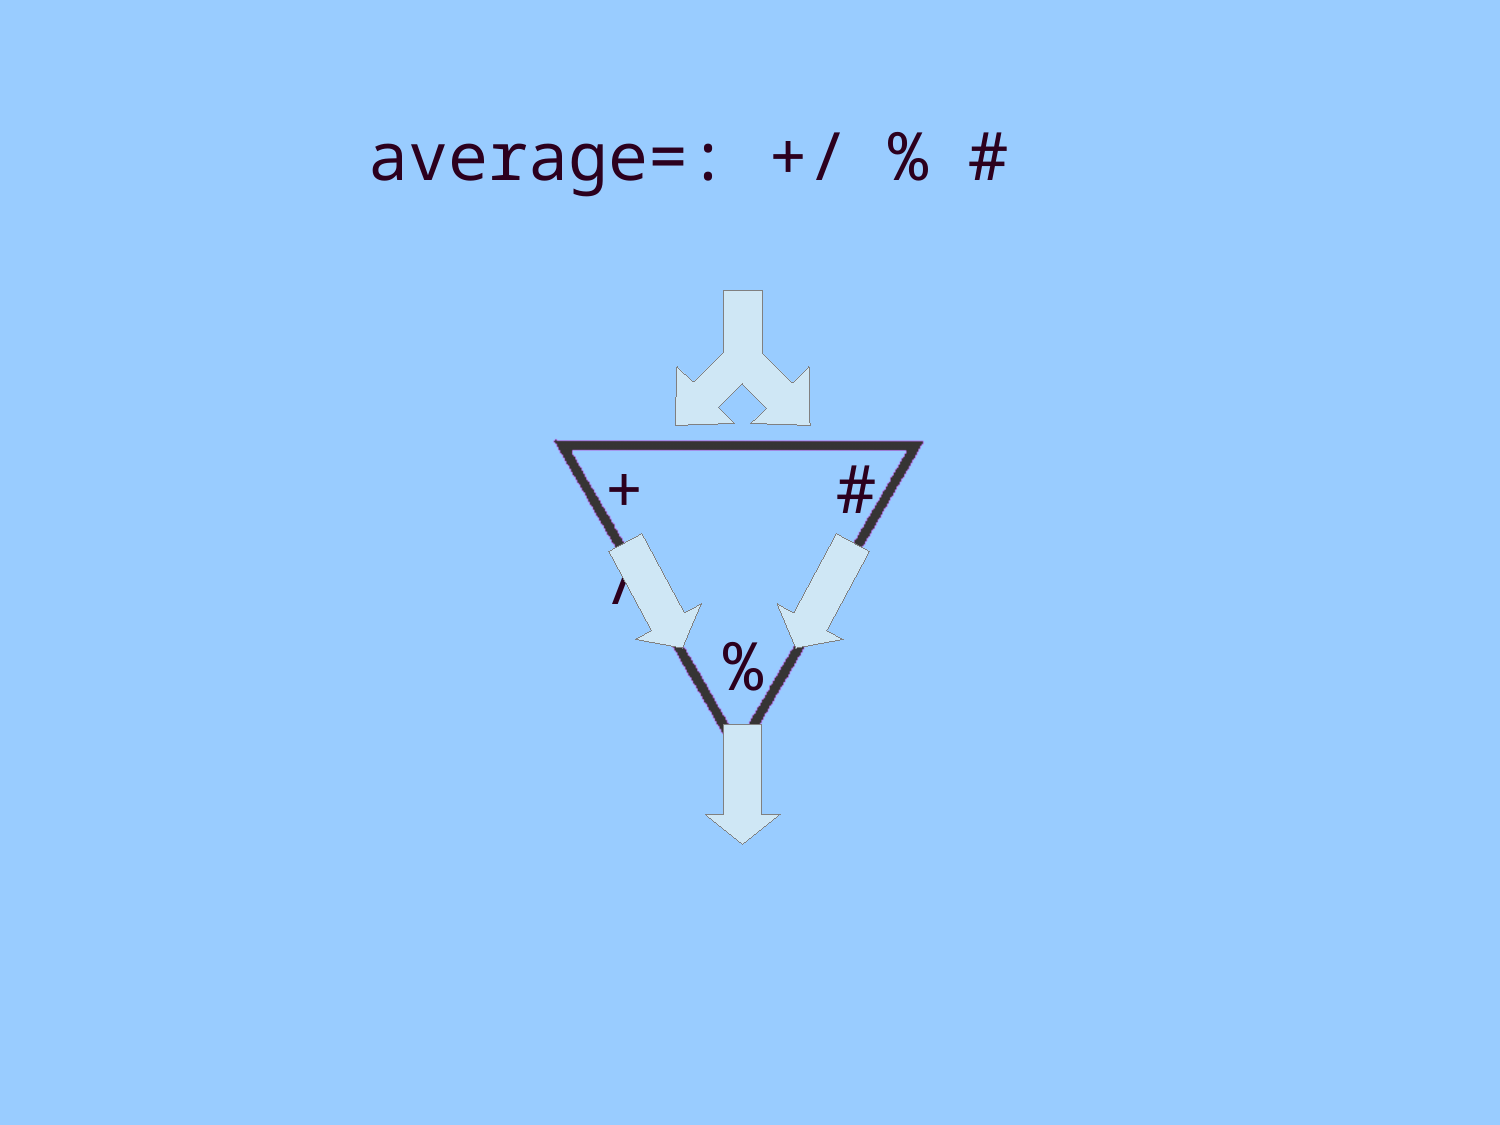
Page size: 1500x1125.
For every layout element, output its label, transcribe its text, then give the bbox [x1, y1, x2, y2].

text_box [675, 290, 811, 426]
text_box [705, 724, 781, 845]
text_box +/ [590, 435, 694, 529]
text_box [608, 533, 702, 649]
picture [542, 420, 934, 766]
text_box average=: +/ % # [353, 101, 1154, 195]
text_box [777, 533, 870, 649]
text_box # [821, 435, 889, 529]
text_box % [708, 611, 775, 706]
